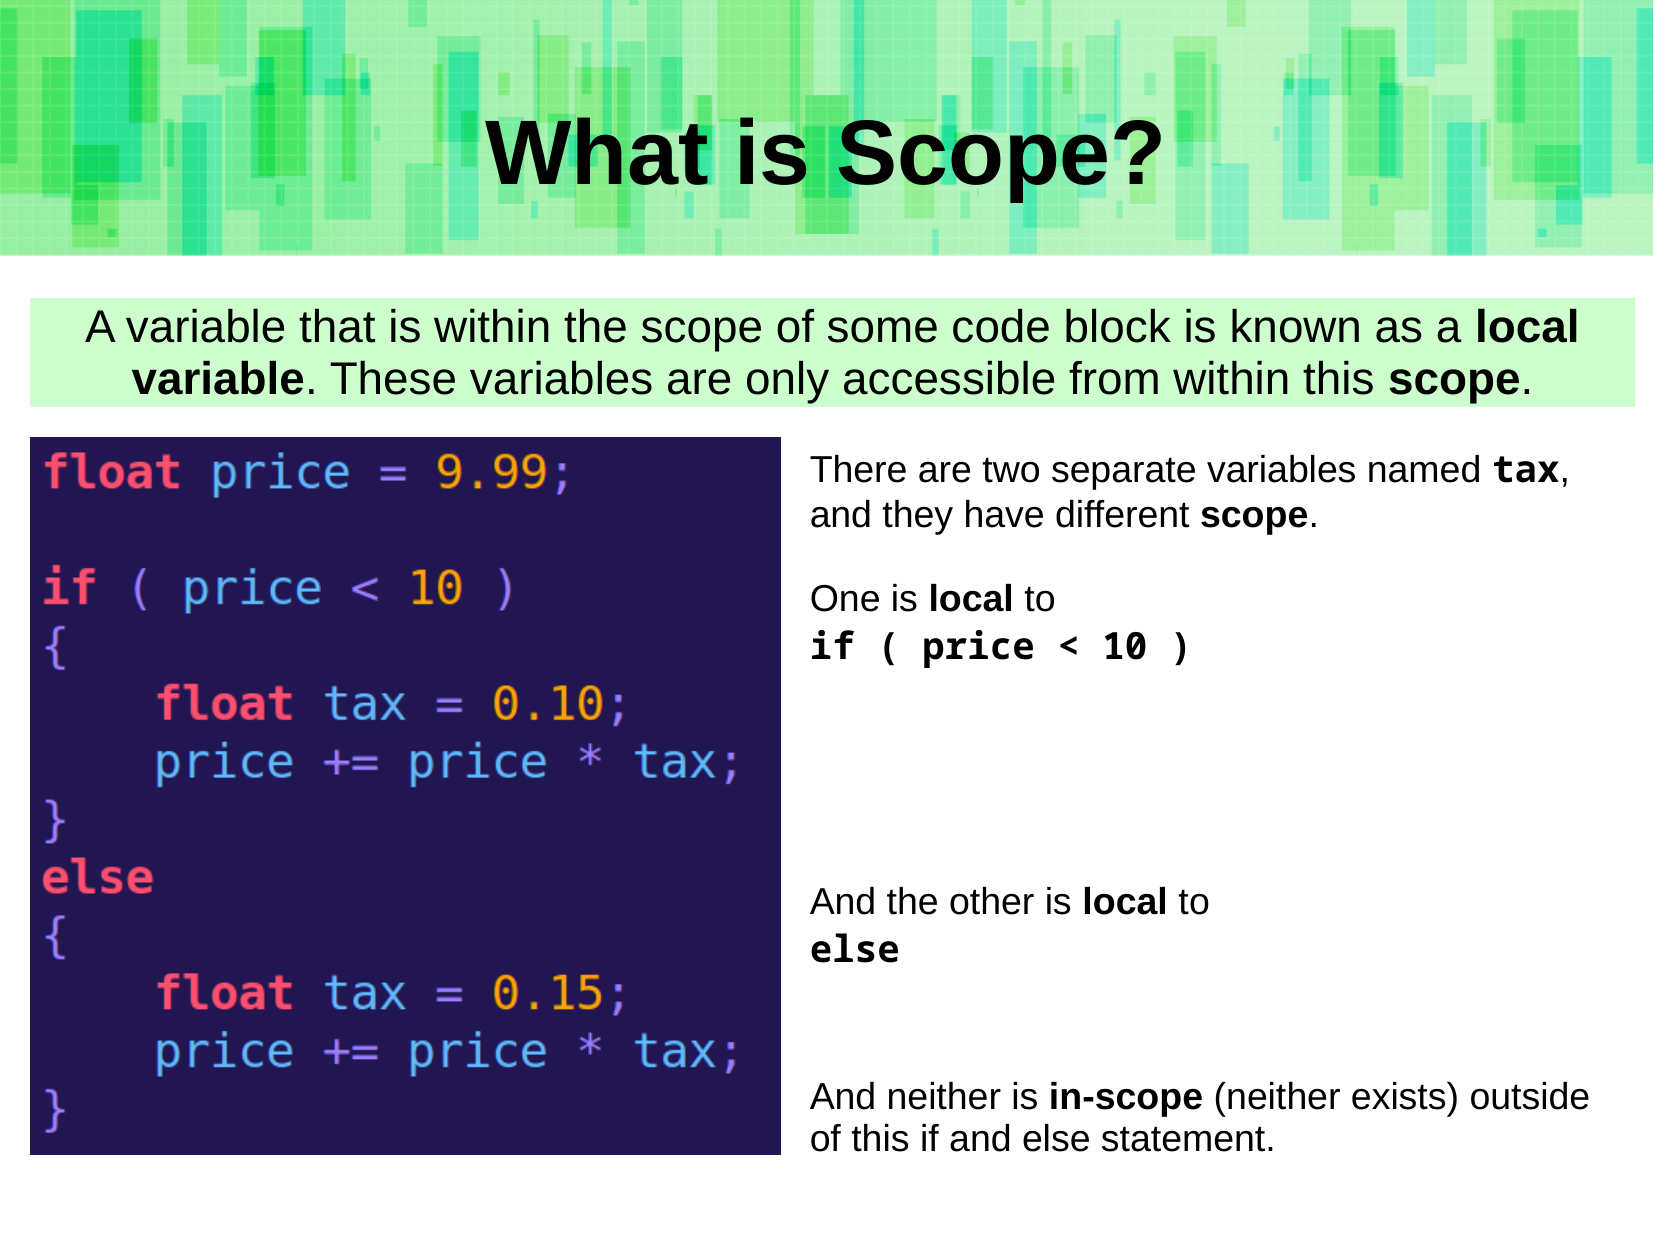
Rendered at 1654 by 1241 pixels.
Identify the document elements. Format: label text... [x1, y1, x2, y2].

title What is Scope? [82, 49, 1571, 257]
text_box There are two separate variables named tax, and they have different scope. One is local to if ( price < 10 ) And the other is local to else And neither is in-scope (neither exists) outside of this if and else statement. [795, 435, 1621, 1137]
text_box A variable that is within the scope of some code block is known as a local variable. These variables are only accessible from within this scope. [30, 298, 1636, 407]
picture [0, 0, 1654, 1241]
